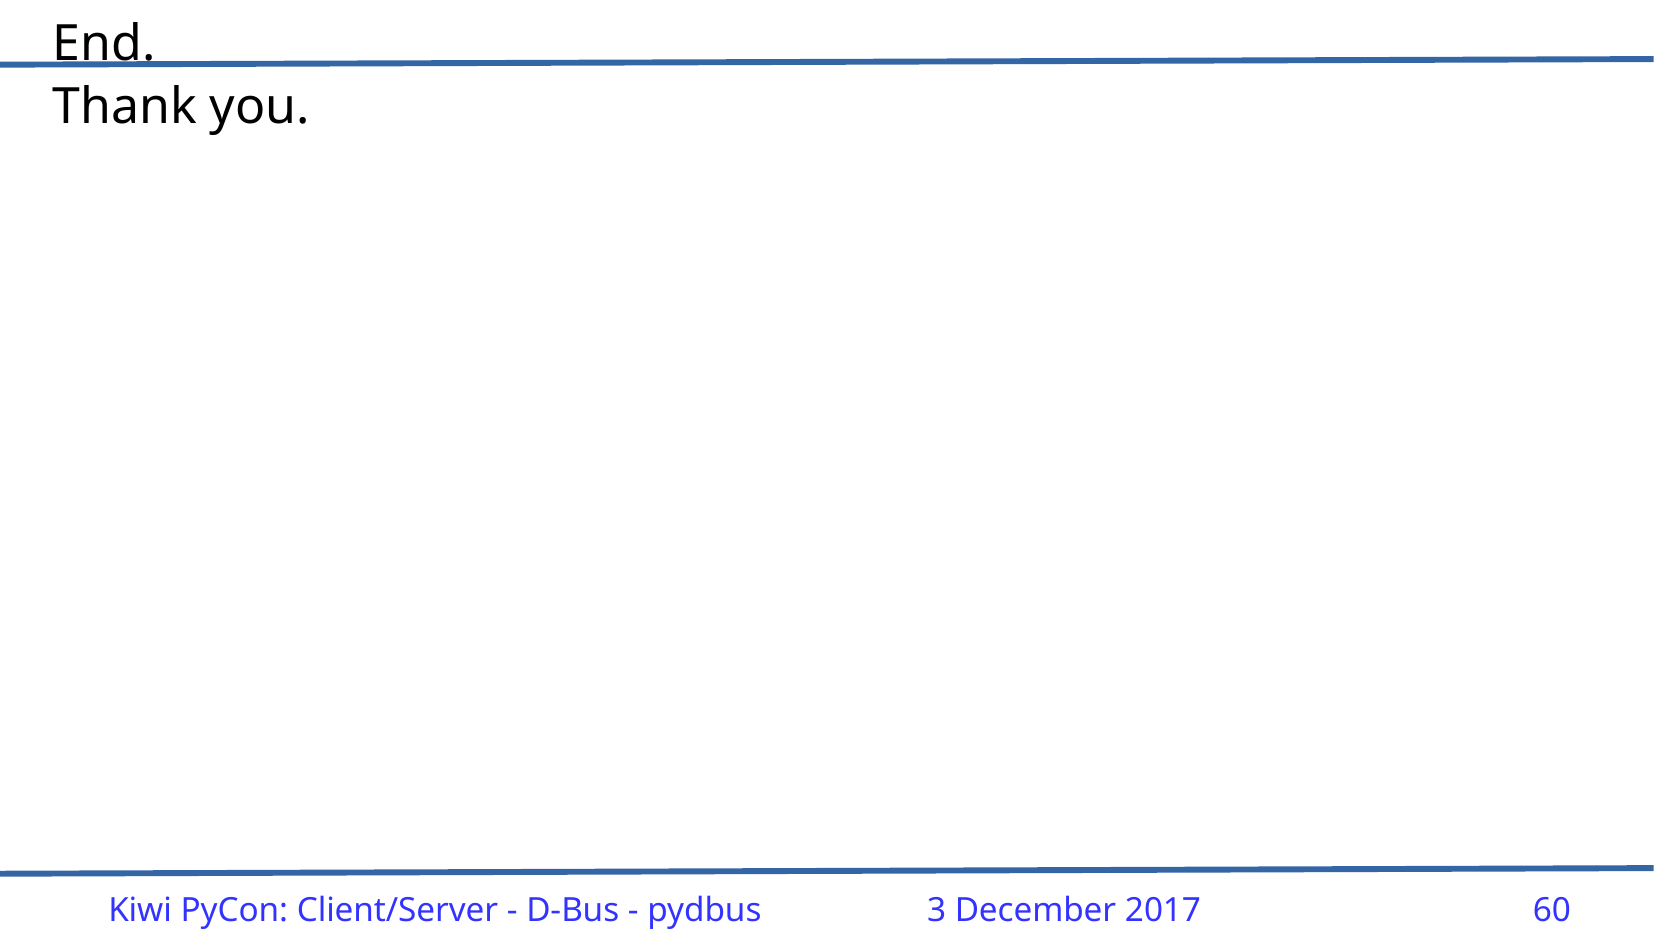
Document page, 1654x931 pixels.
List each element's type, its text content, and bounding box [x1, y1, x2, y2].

text_box Thank you. [37, 62, 1620, 131]
text_box End. [37, 0, 1540, 62]
